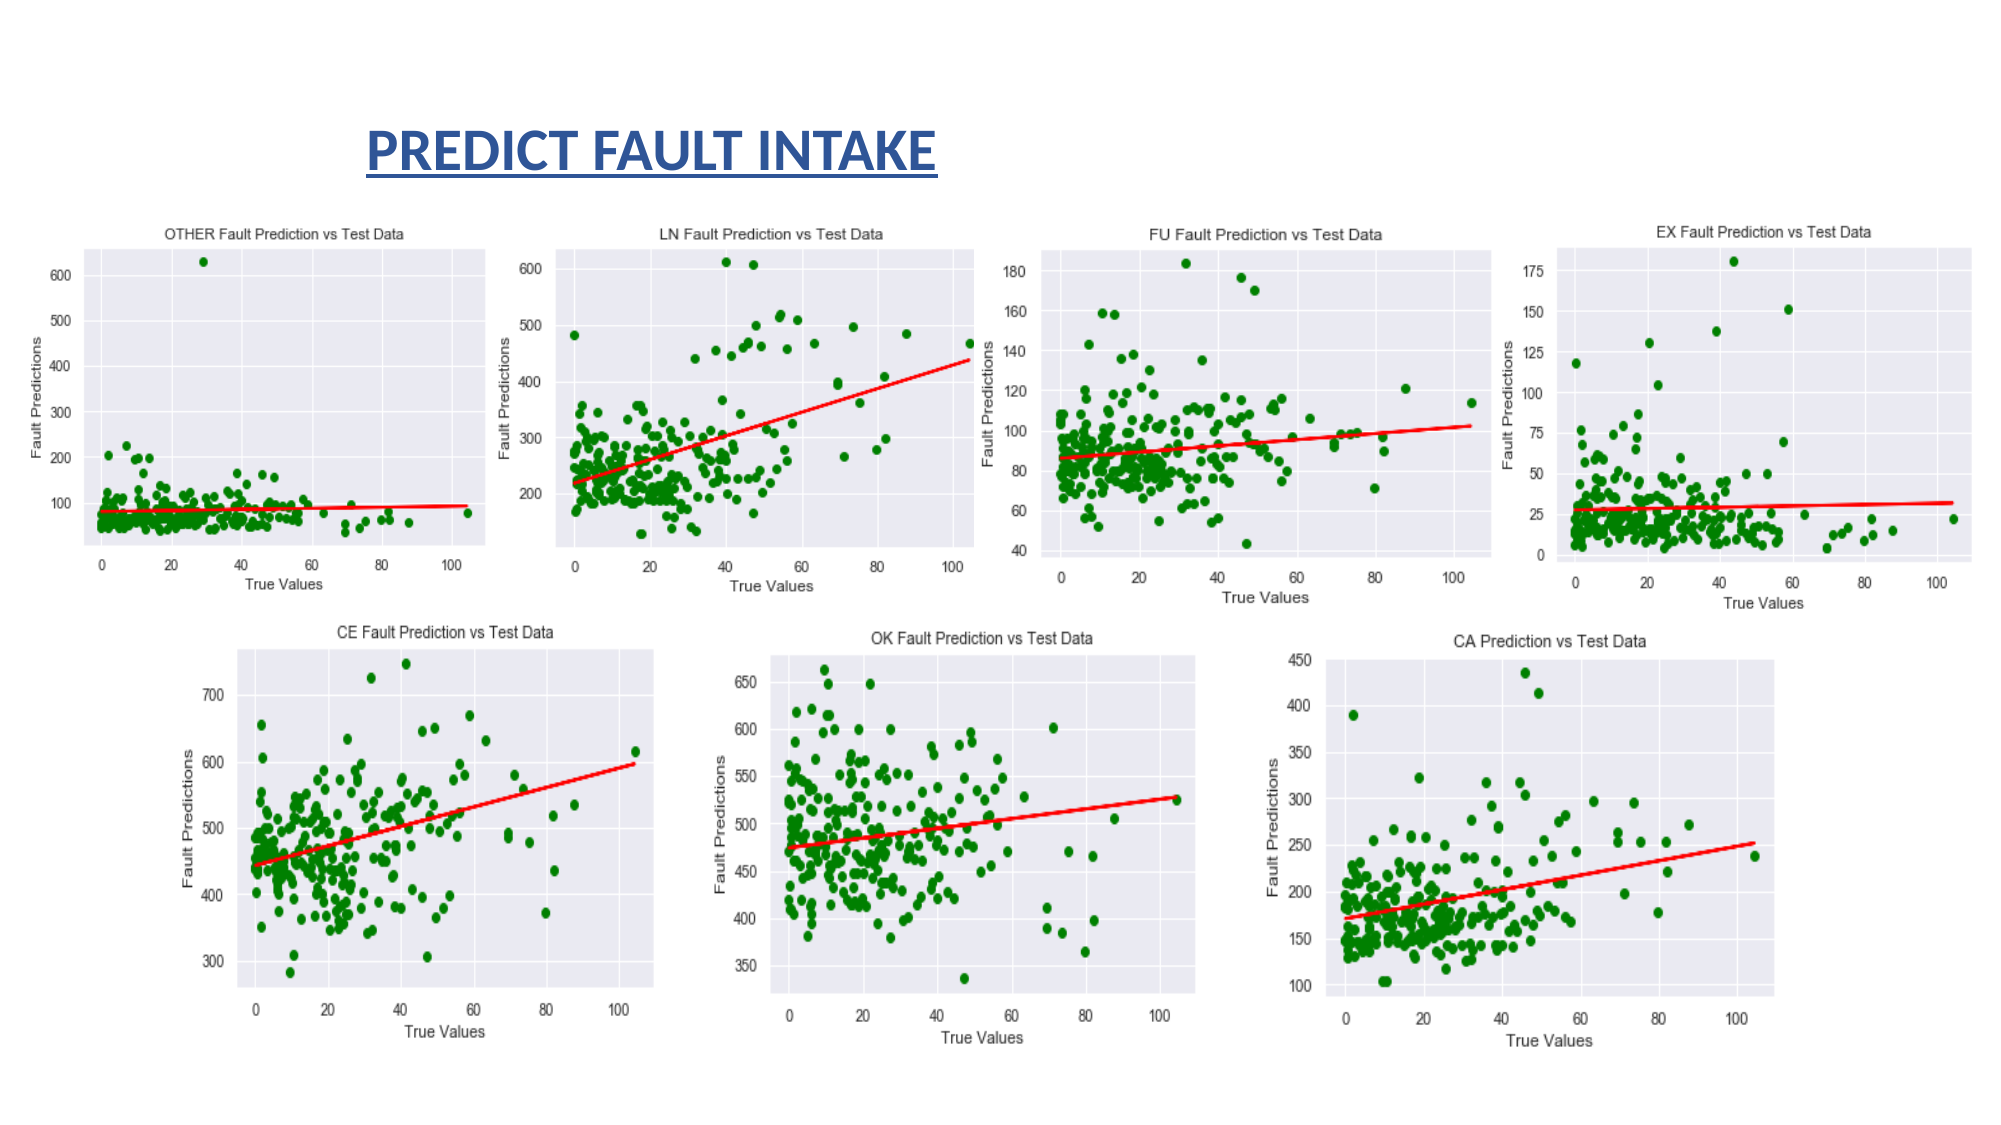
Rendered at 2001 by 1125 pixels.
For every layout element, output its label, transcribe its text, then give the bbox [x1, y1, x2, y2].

picture [707, 621, 1212, 1058]
title PREDICT FAULT INTAKE [126, 39, 1852, 219]
picture [24, 216, 1988, 622]
picture [1259, 624, 1792, 1061]
picture [175, 615, 670, 1052]
